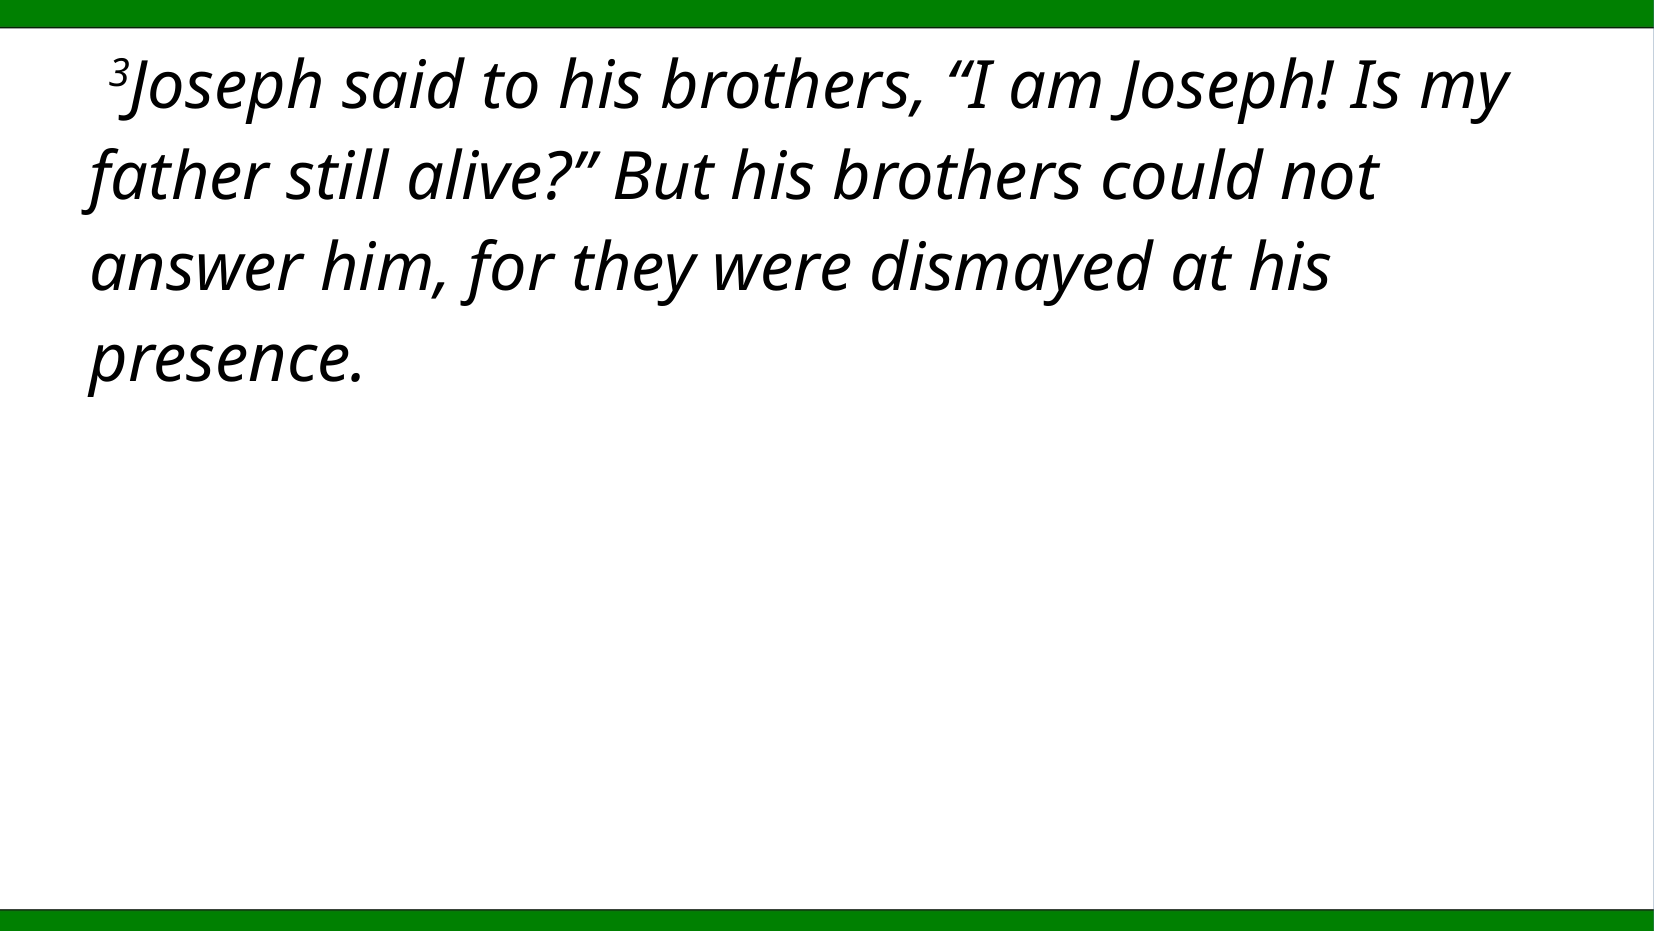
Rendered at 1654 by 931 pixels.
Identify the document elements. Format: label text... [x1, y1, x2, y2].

text_box 3Joseph said to his brothers, “I am Joseph! Is my father still alive?” But his brothers could not answer him, for they were dismayed at his presence. [75, 30, 1561, 400]
picture [0, 0, 1654, 931]
